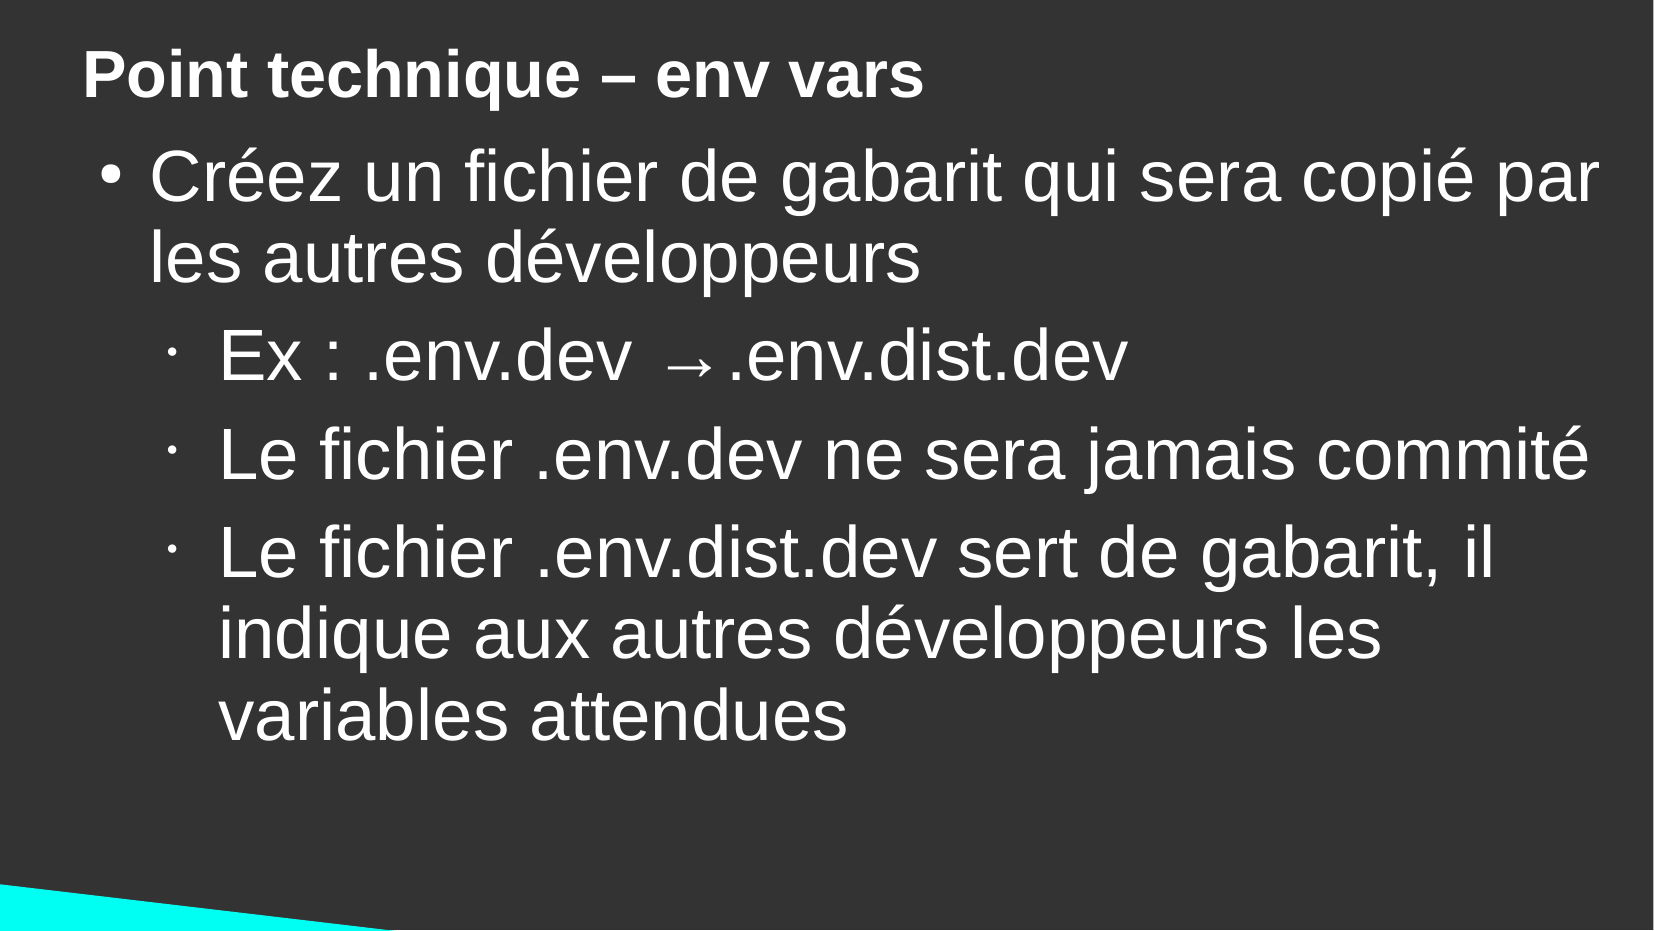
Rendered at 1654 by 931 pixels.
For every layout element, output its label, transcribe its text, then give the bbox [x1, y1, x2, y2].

list Créez un fichier de gabarit qui sera copié par les autres développeurs Ex : .env.dev →.env.dist.dev Le fichier .env.dev ne sera jamais commité Le fichier .env.dist.dev sert de gabarit, il indique aux autres développeurs les variables attendues [80, 135, 1619, 768]
text_box [0, 884, 397, 931]
title Point technique – env vars [82, 37, 1571, 112]
